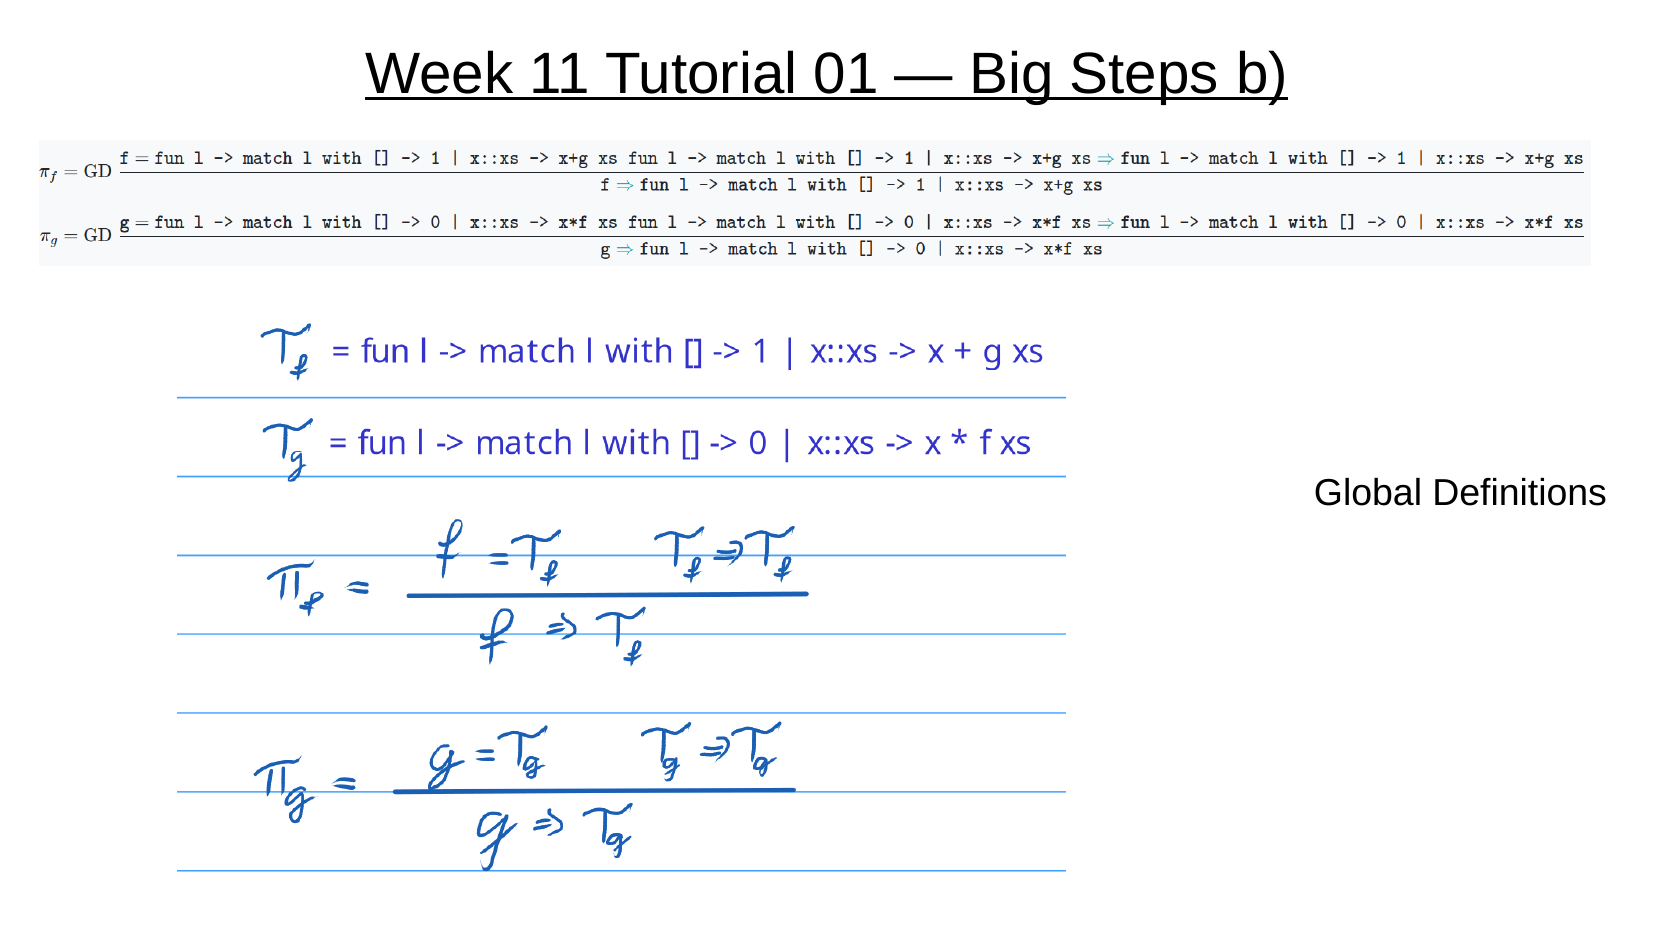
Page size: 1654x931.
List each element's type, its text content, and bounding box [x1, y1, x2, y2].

text_box Global Definitions [1299, 464, 1622, 522]
picture [177, 275, 1066, 886]
picture [29, 140, 1595, 266]
title Week 11 Tutorial 01 — Big Steps b) [82, 0, 1571, 140]
